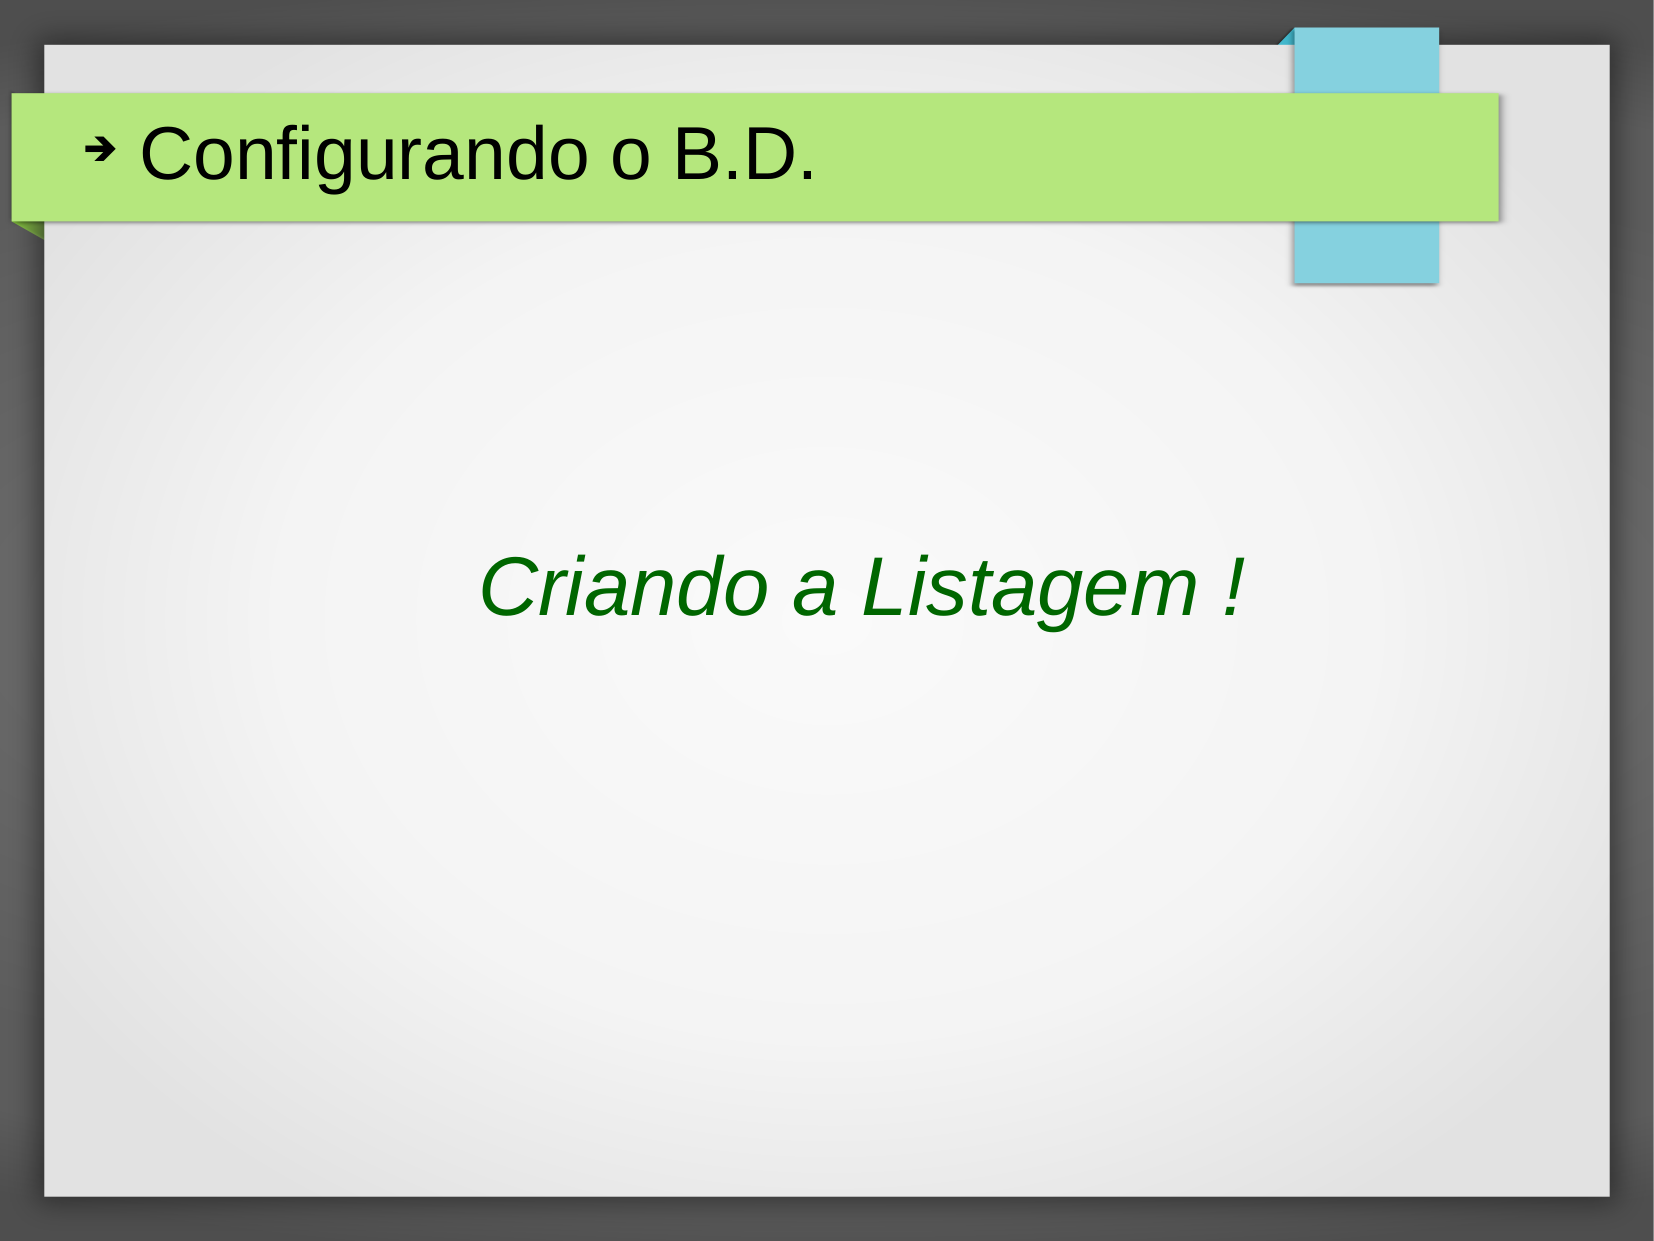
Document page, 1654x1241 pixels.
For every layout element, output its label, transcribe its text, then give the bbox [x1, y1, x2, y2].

title Configurando o B.D. [82, 94, 1264, 213]
picture [0, 0, 1654, 1241]
list Criando a Listagem ! [82, 295, 1571, 1015]
